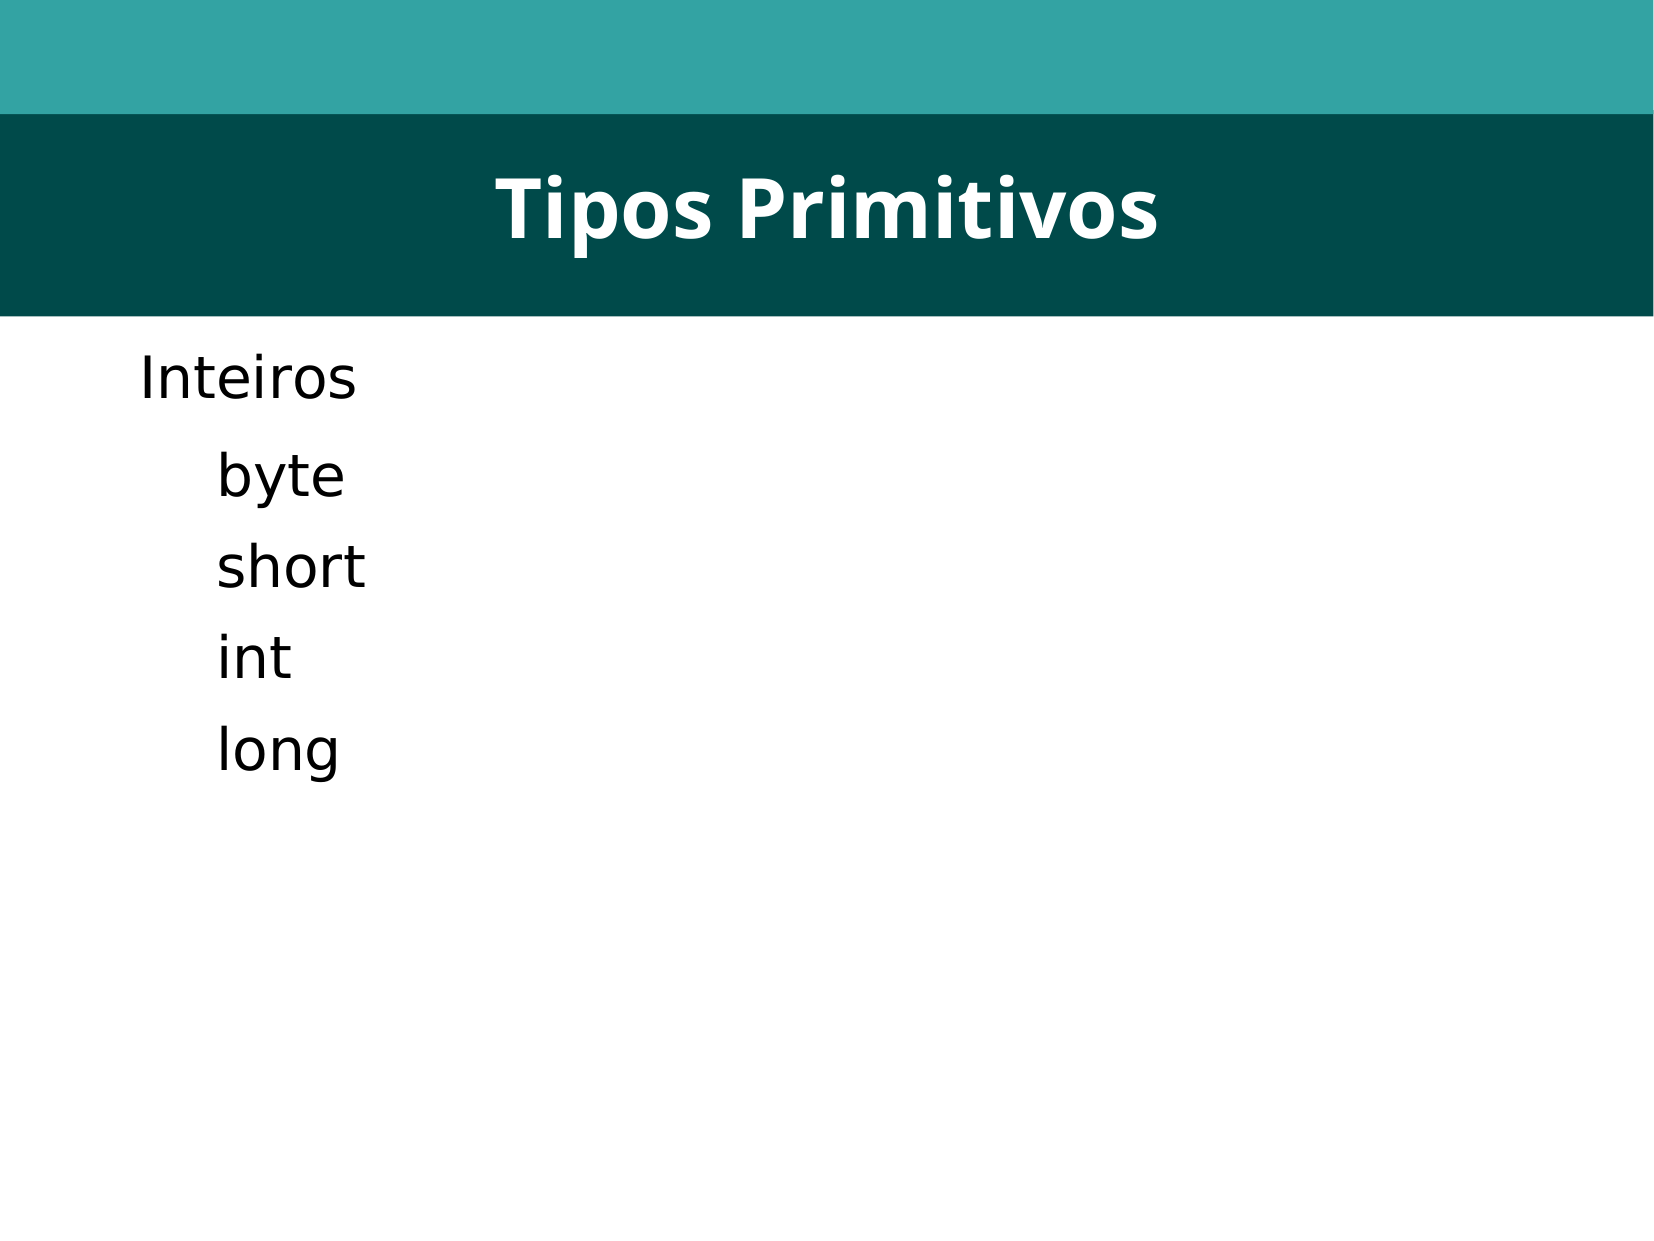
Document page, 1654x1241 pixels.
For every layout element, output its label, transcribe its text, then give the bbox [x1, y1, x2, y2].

list Inteiros byte short int long [121, 344, 1534, 1127]
title Tipos Primitivos [121, 102, 1534, 311]
